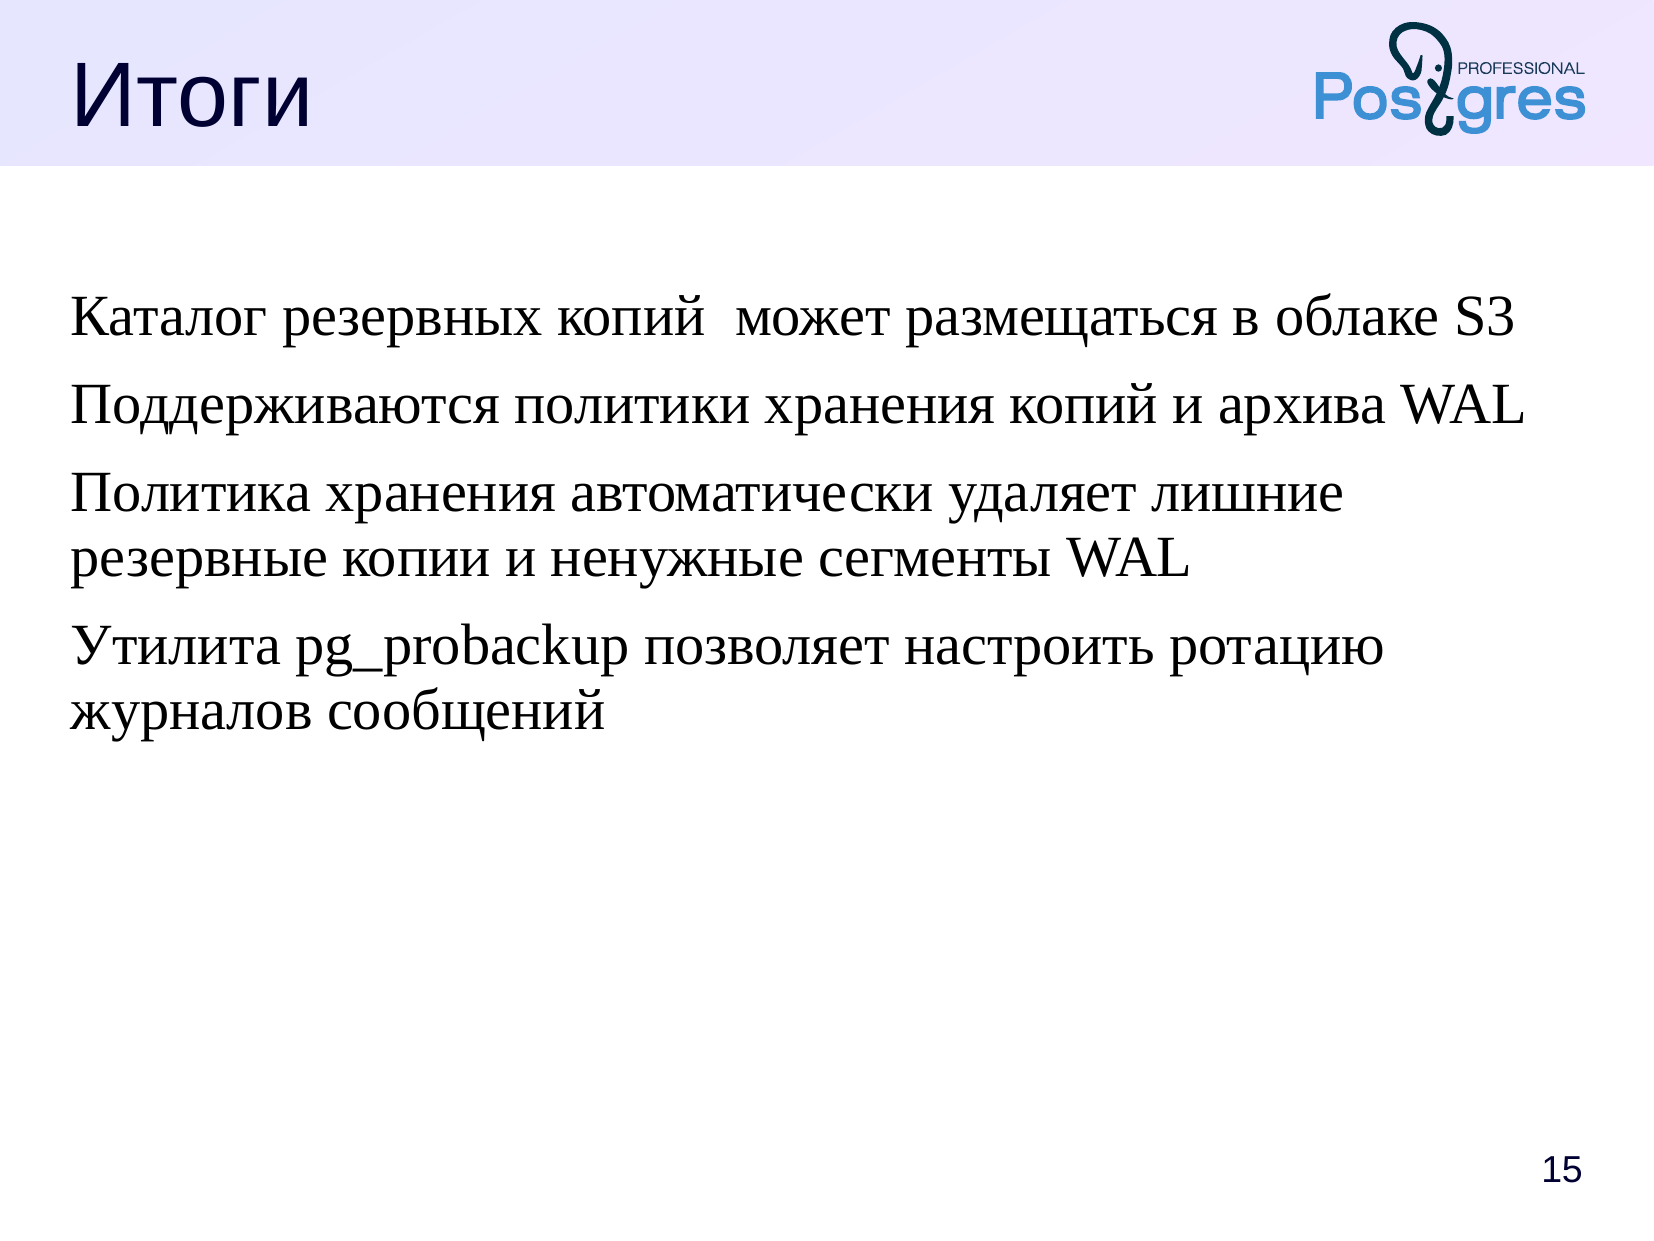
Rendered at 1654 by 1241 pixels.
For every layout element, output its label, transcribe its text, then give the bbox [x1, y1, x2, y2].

title Итоги [70, 43, 1241, 147]
list Каталог резервных копий может размещаться в облаке S3 Поддерживаются политики хранения копий и архива WAL Политика хранения автоматически удаляет лишние резервные копии и ненужные сегменты WAL Утилита pg_probackup позволяет настроить ротацию журналов сообщений [70, 283, 1583, 1134]
